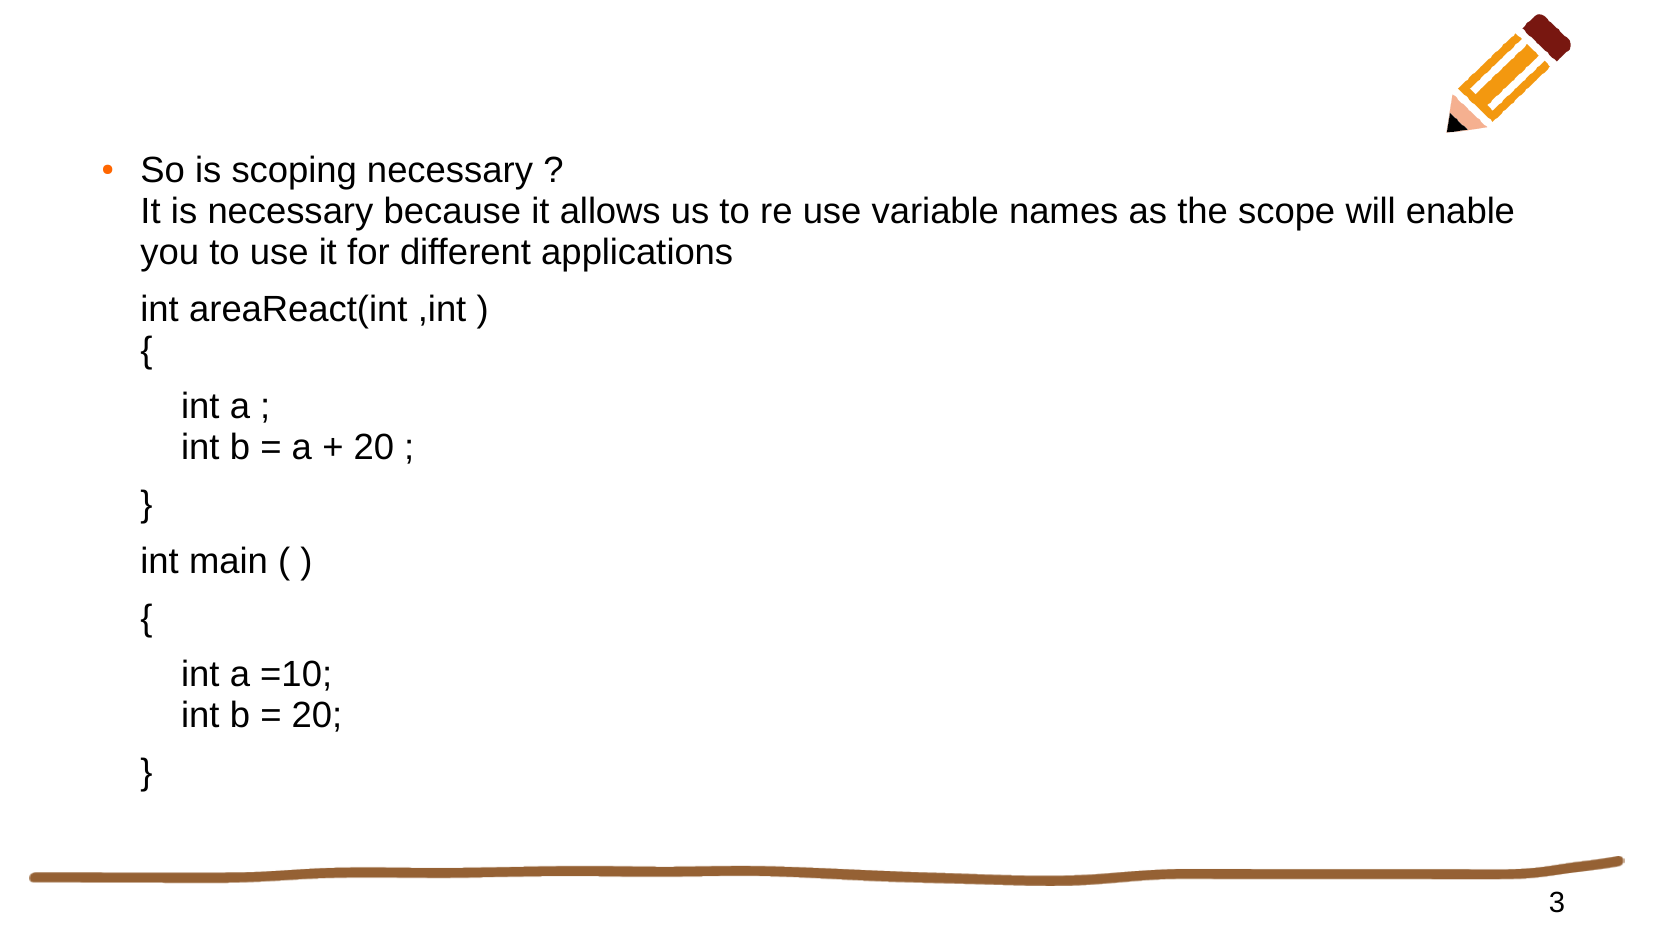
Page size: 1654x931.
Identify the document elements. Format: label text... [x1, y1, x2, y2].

picture [29, 856, 1625, 886]
picture [1446, 14, 1571, 133]
list So is scoping necessary ? It is necessary because it allows us to re use variable names as the scope will enable you to use it for different applications int areaReact(int ,int ) { int a ; int b = a + 20 ; } int main ( ) { int a =10; int b = 20; } [88, 150, 1576, 800]
